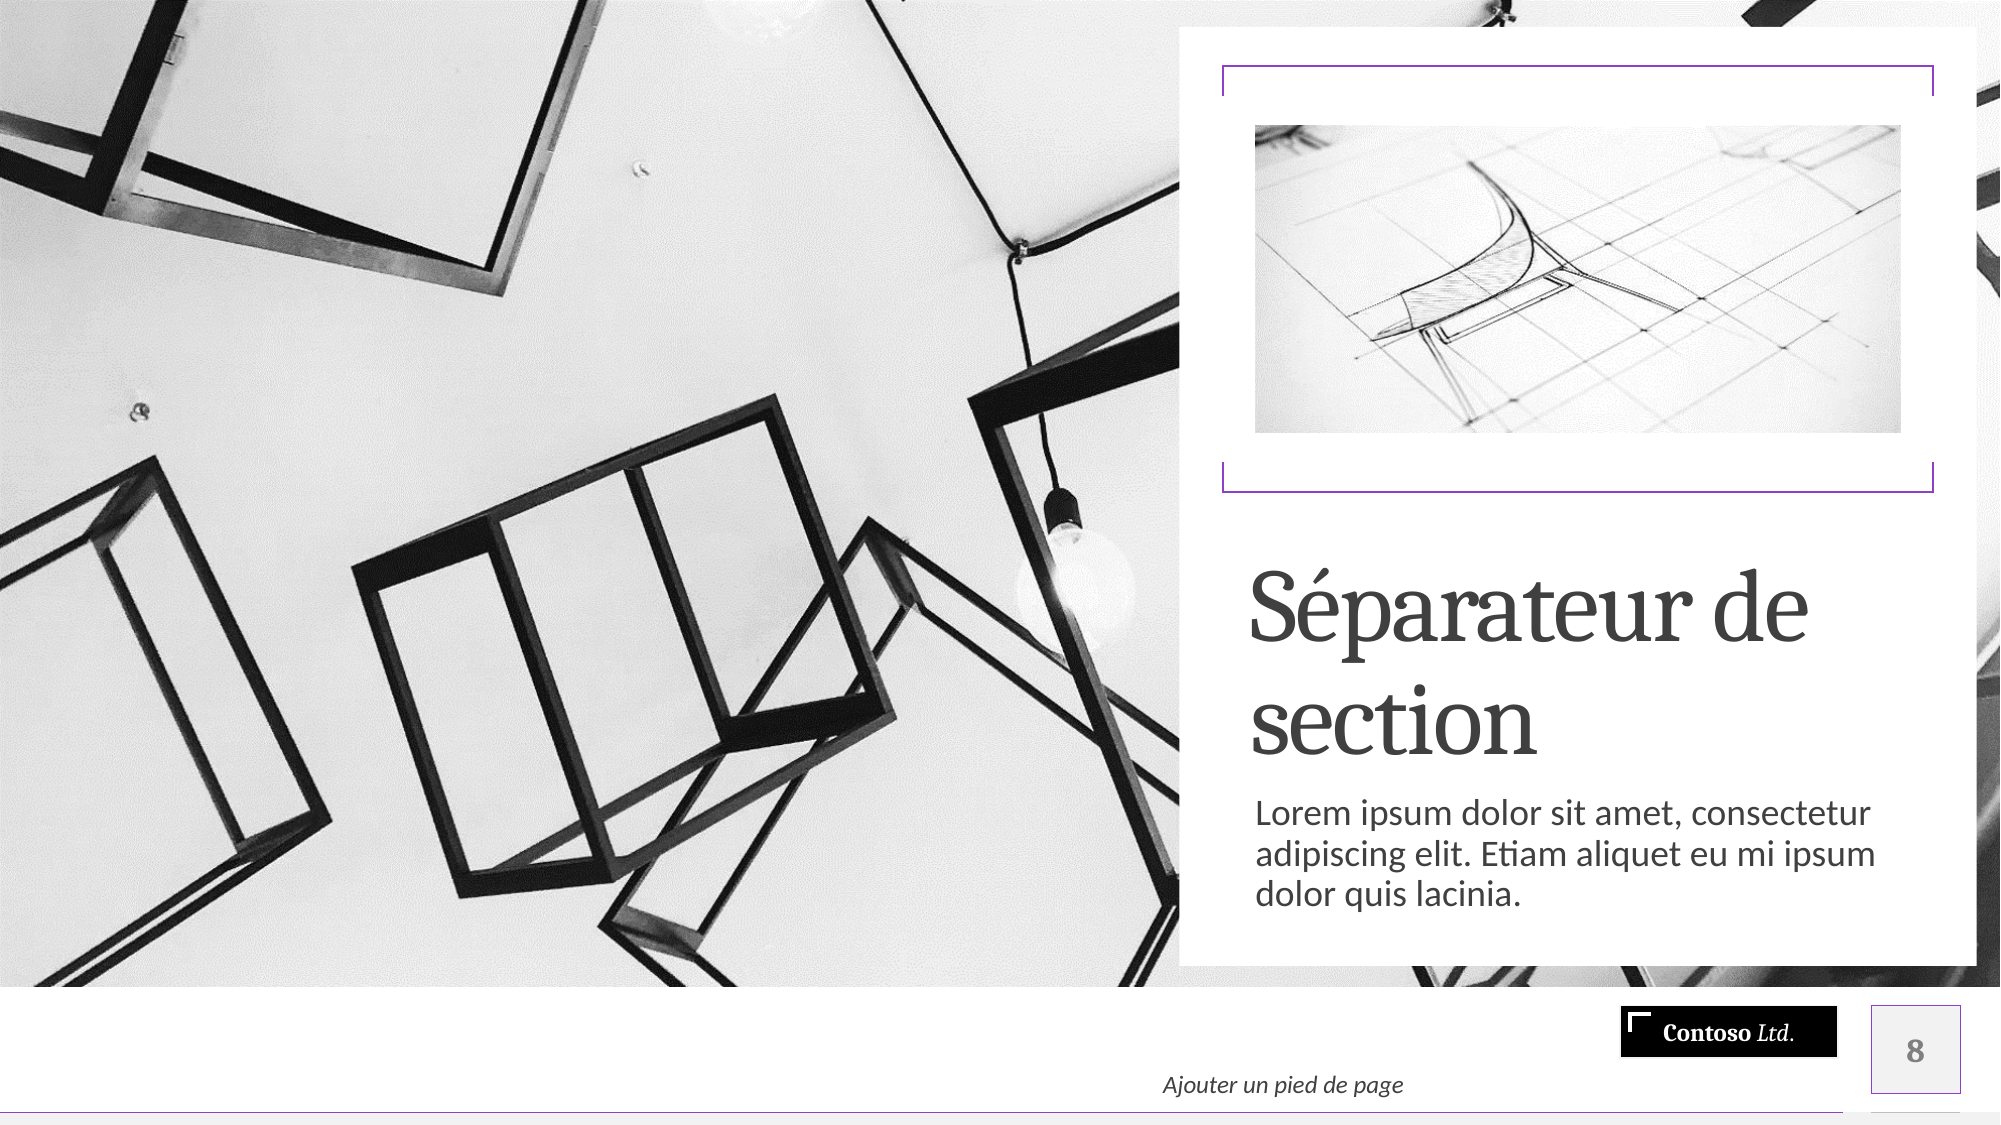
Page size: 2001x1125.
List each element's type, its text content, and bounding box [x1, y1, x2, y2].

text_box Ajouter un pied de page [1163, 1064, 1839, 1099]
title Séparateur de section [1179, 26, 1977, 966]
picture [0, 0, 2000, 987]
text_box 8 [1871, 1019, 1960, 1080]
subtitle Lorem ipsum dolor sit amet, consectetur adipiscing elit. Etiam aliquet eu mi ipsum dolor quis lacinia. [1255, 793, 1901, 917]
